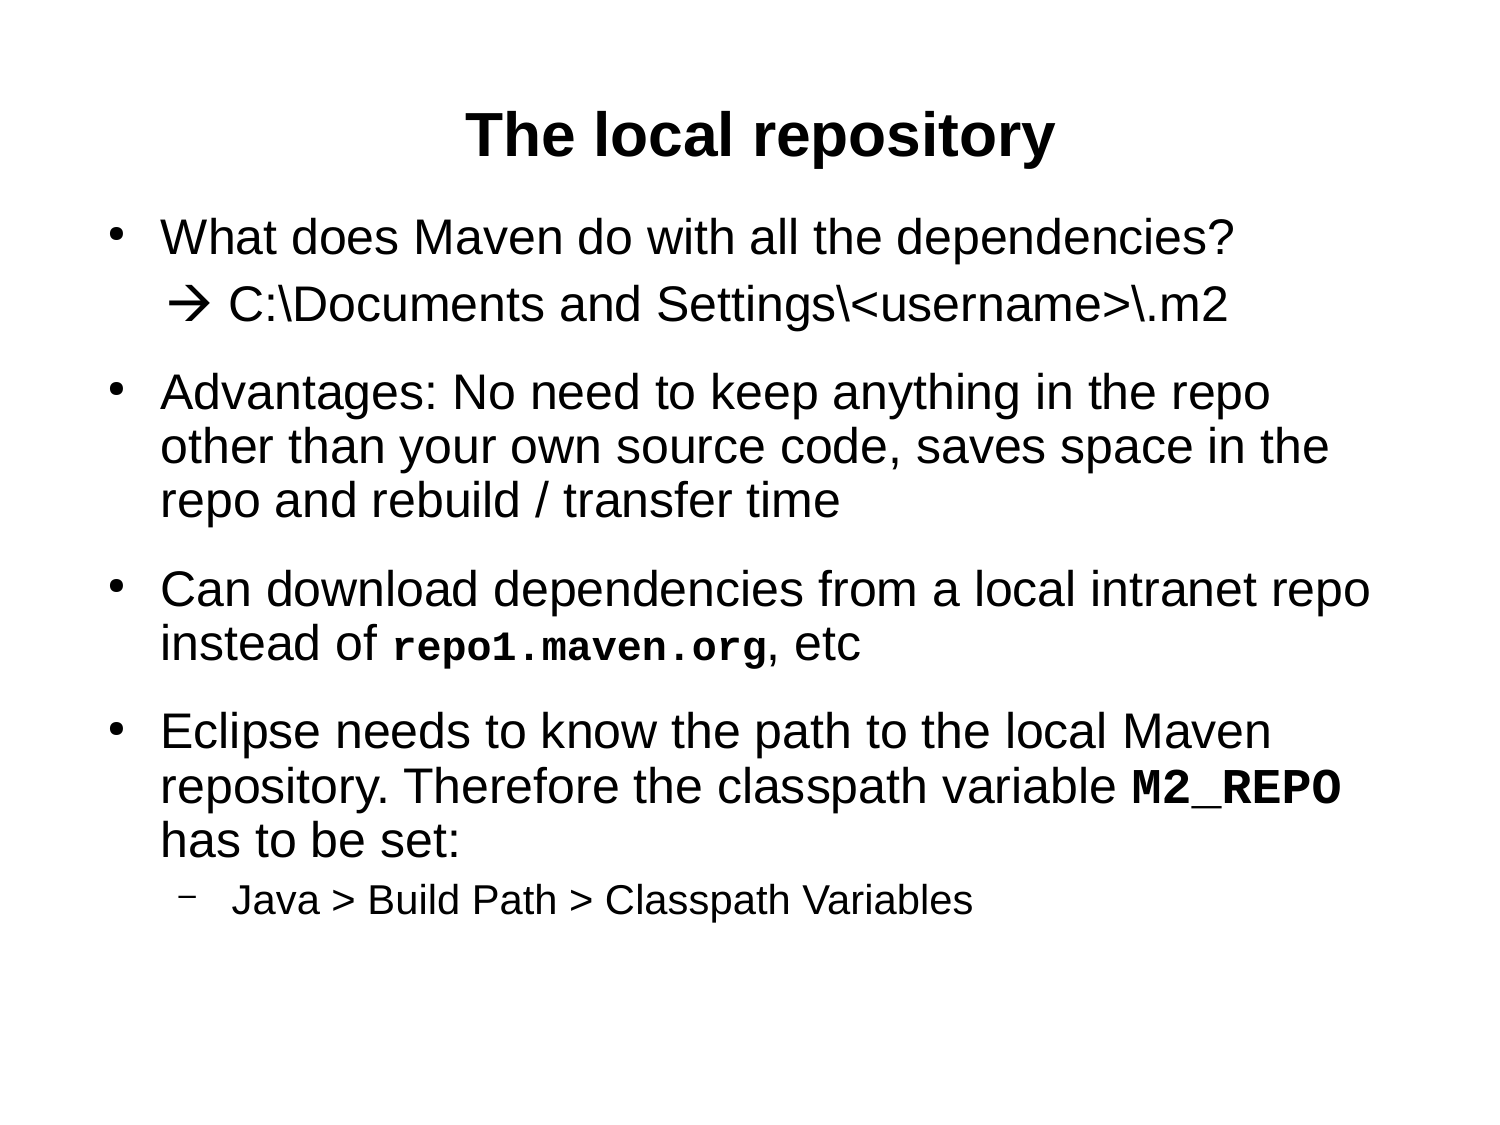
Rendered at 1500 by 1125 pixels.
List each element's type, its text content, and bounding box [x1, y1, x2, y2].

title The local repository [75, 44, 1425, 177]
list What does Maven do with all the dependencies?  C:\Documents and Settings\<username>\.m2 Advantages: No need to keep anything in the repo other than your own source code, saves space in the repo and rebuild / transfer time Can download dependencies from a local intranet repo instead of repo1.maven.org, etc Eclipse needs to know the path to the local Maven repository. Therefore the classpath variable M2_REPO has to be set: Java > Build Path > Classpath Variables [75, 204, 1395, 1075]
